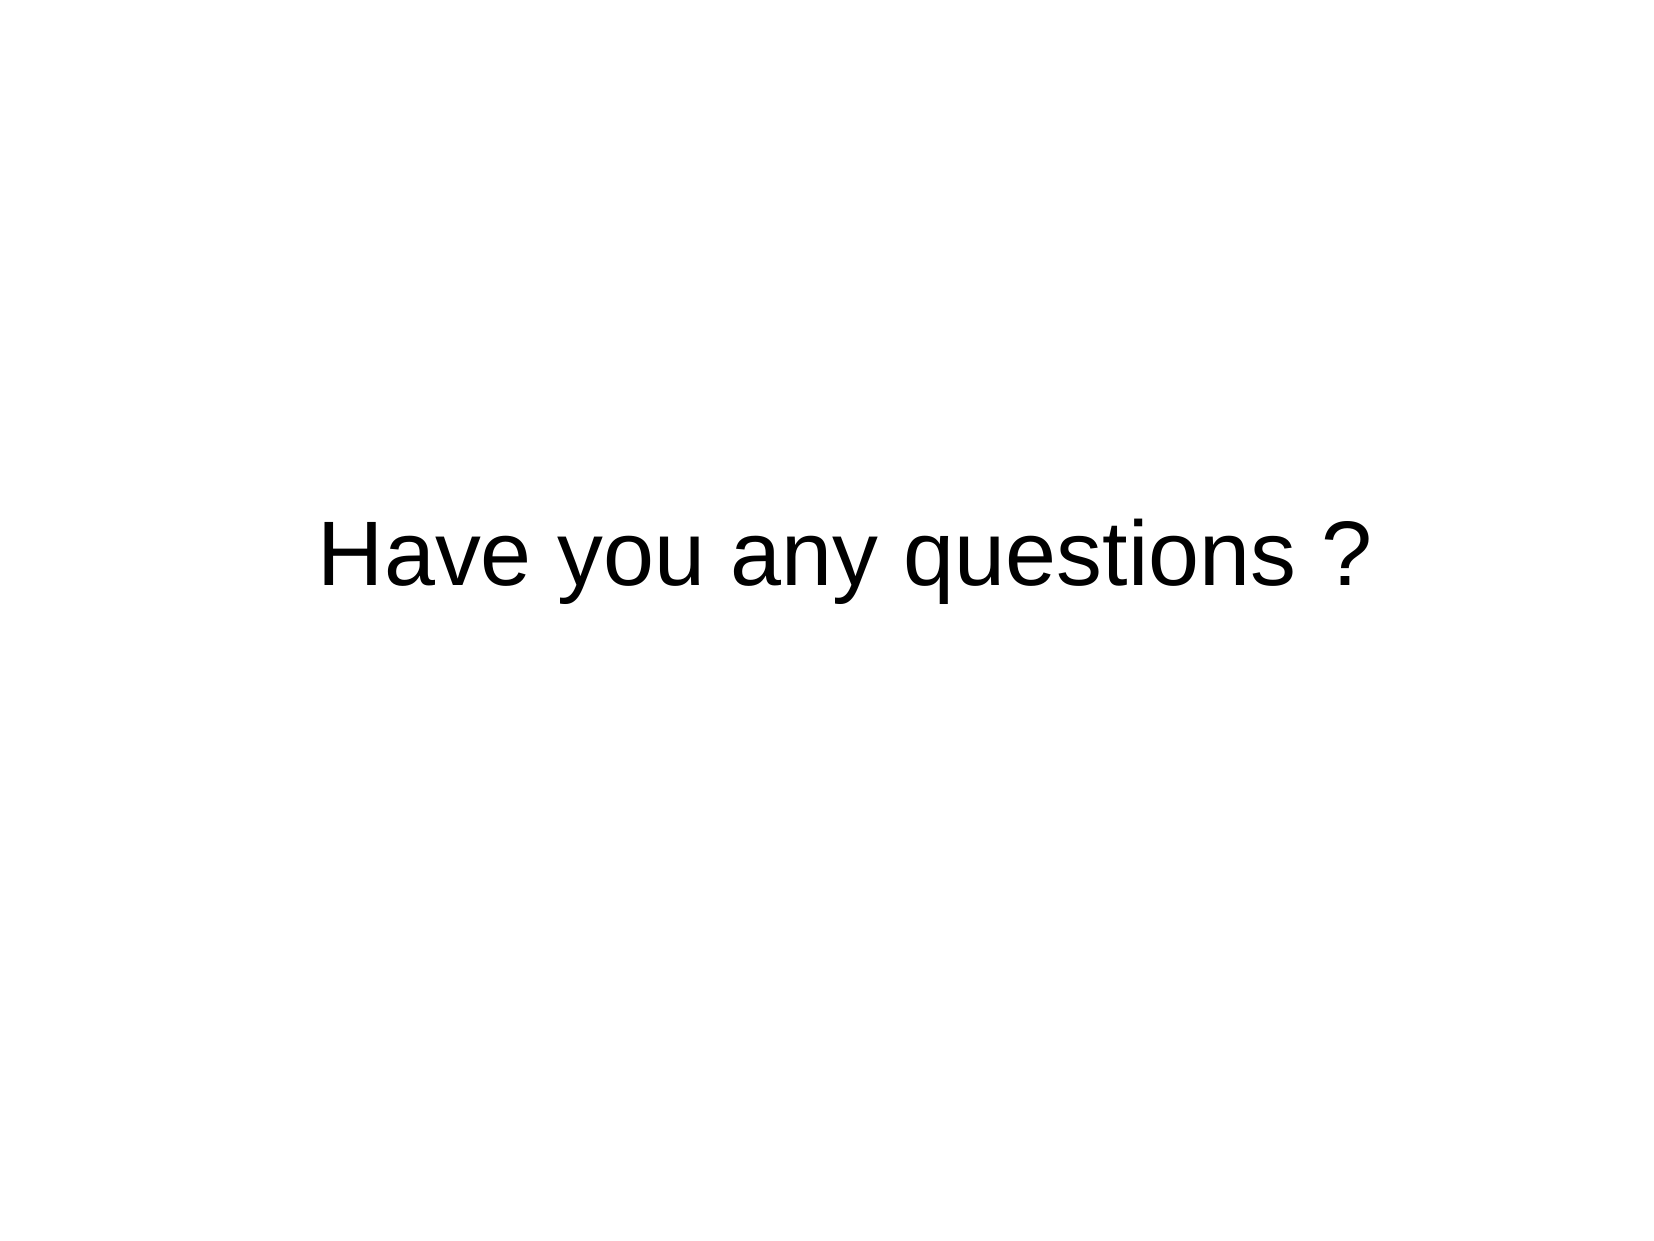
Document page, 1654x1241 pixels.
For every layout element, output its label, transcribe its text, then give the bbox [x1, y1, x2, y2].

title Have you any questions ? [101, 450, 1591, 658]
